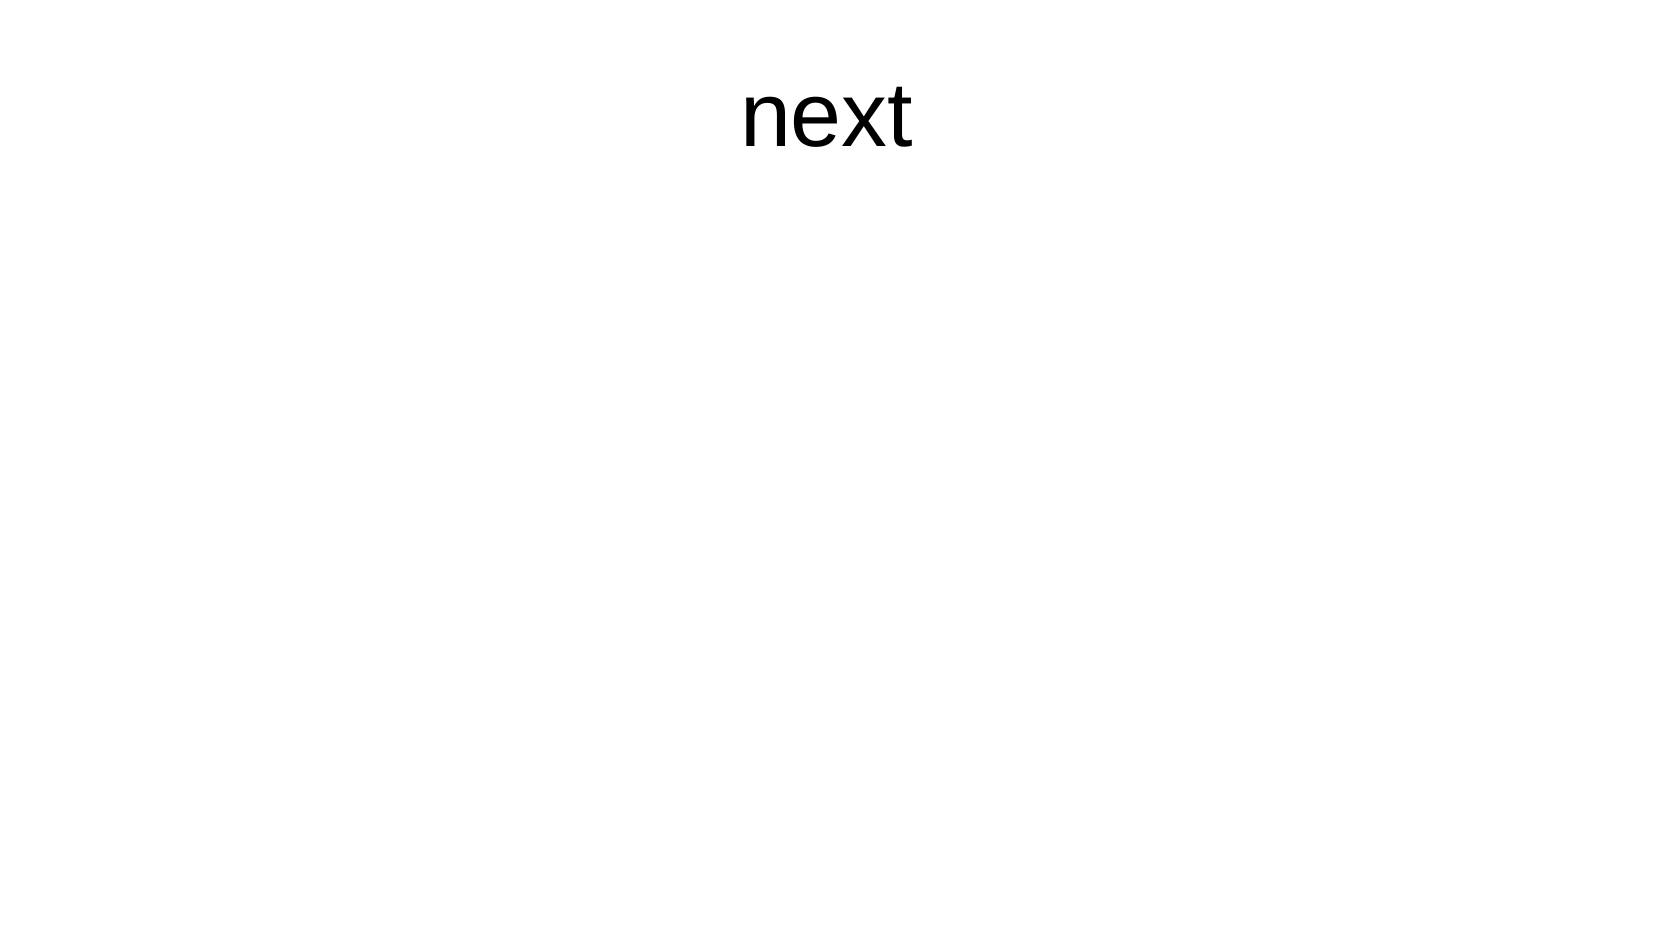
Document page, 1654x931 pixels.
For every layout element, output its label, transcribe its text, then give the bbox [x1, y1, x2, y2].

title next [82, 37, 1571, 193]
